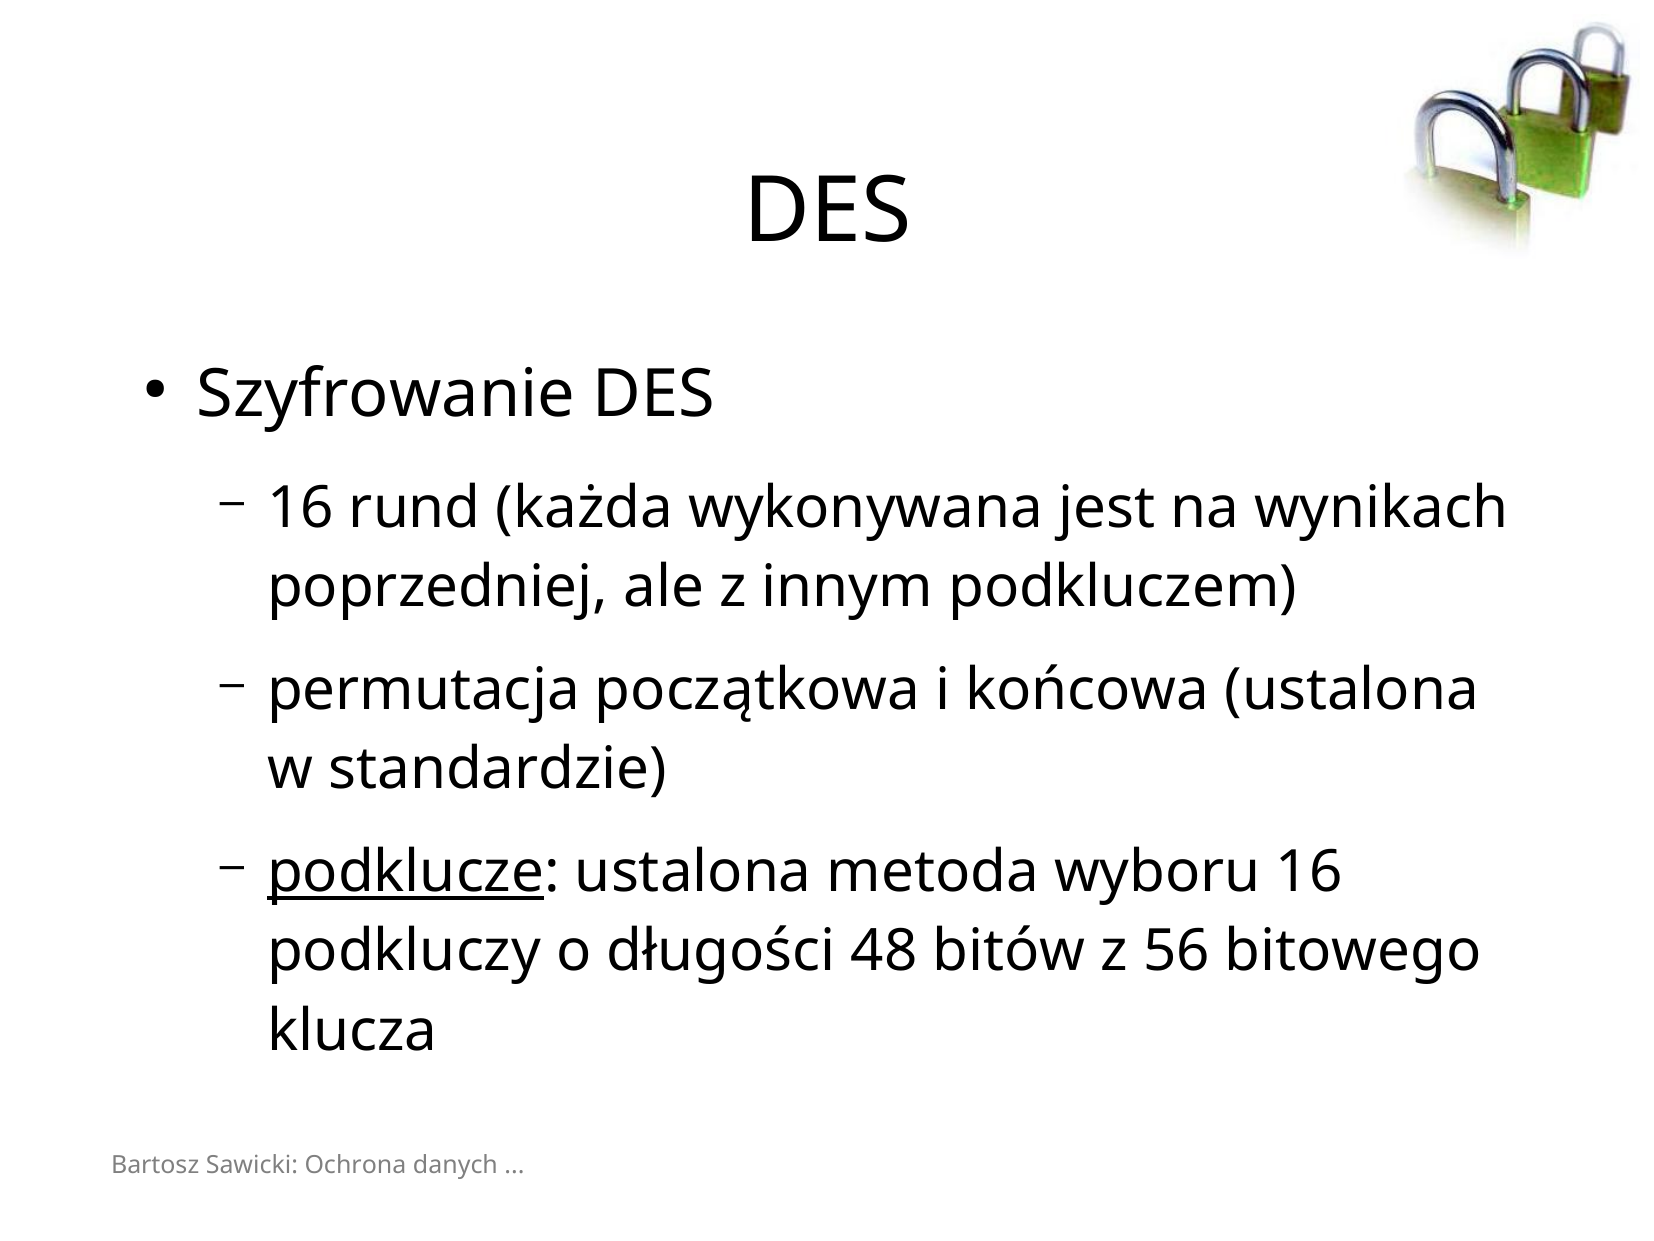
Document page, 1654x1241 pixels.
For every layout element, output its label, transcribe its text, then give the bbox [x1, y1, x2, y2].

title DES [121, 102, 1534, 311]
list Szyfrowanie DES 16 rund (każda wykonywana jest na wynikach poprzedniej, ale z innym podkluczem) permutacja początkowa i końcowa (ustalona w standardzie) podklucze: ustalona metoda wyboru 16 podkluczy o długości 48 bitów z 56 bitowego klucza [125, 344, 1538, 1127]
picture [1385, 14, 1640, 266]
